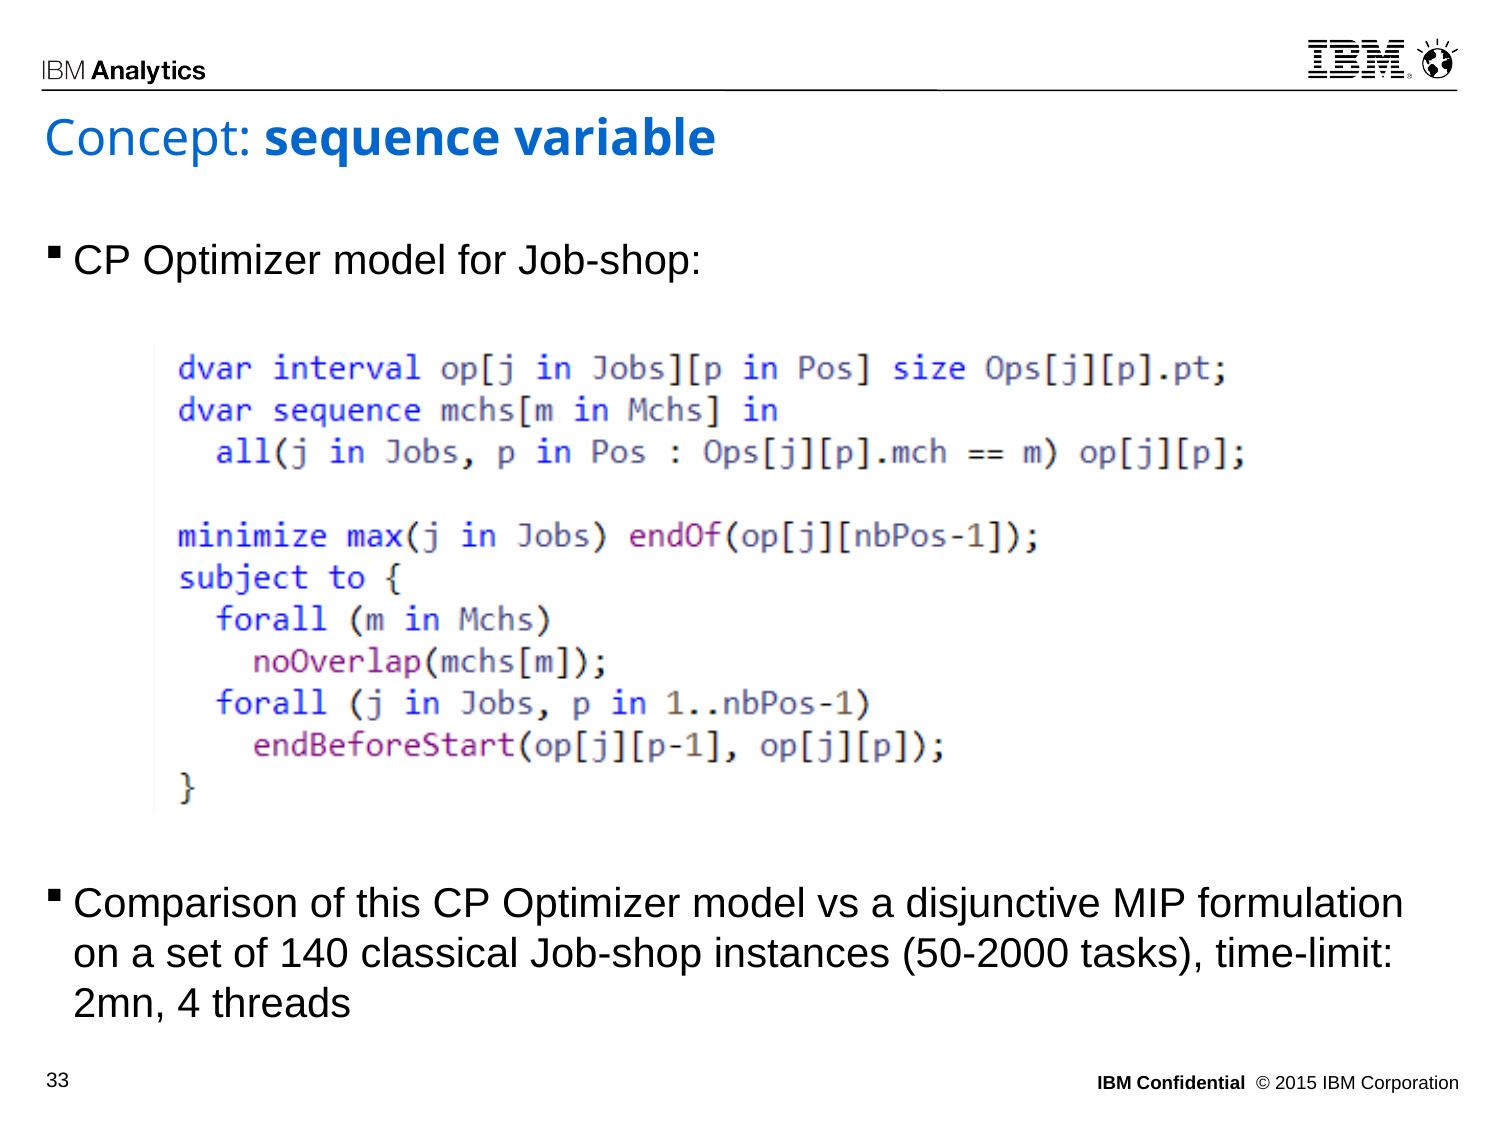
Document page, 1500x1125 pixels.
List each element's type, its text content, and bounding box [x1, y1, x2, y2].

list CP Optimizer model for Job-shop: Comparison of this CP Optimizer model vs a disjunctive MIP formulation on a set of 140 classical Job-shop instances (50-2000 tasks), time-limit: 2mn, 4 threads [29, 224, 1426, 1054]
title Concept: sequence variable [29, 97, 1500, 203]
picture [24, 42, 224, 99]
picture [153, 344, 1276, 814]
picture [1294, 24, 1469, 91]
